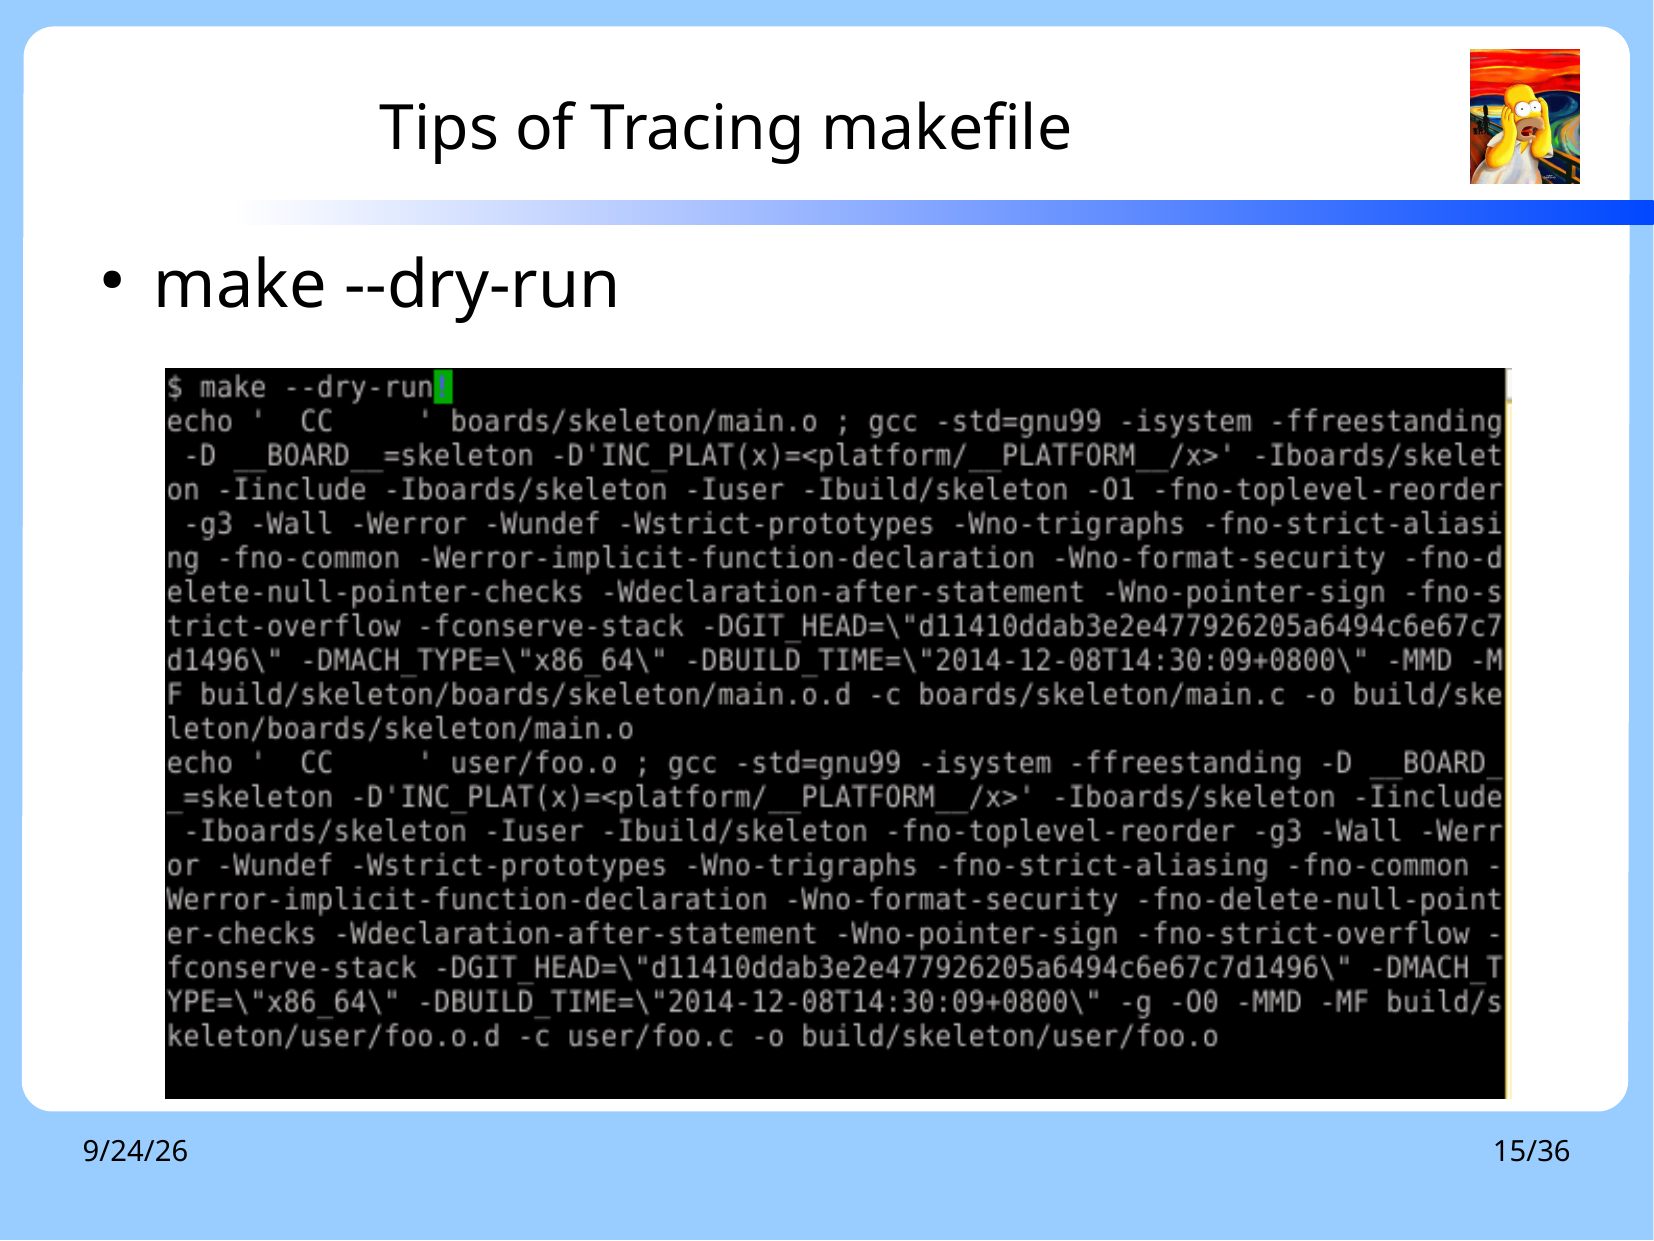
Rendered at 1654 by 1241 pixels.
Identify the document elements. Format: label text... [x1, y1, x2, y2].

title Tips of Tracing makefile [82, 49, 1371, 201]
picture [165, 368, 1512, 1099]
list make --dry-run [82, 236, 1571, 1055]
picture [1470, 49, 1580, 184]
